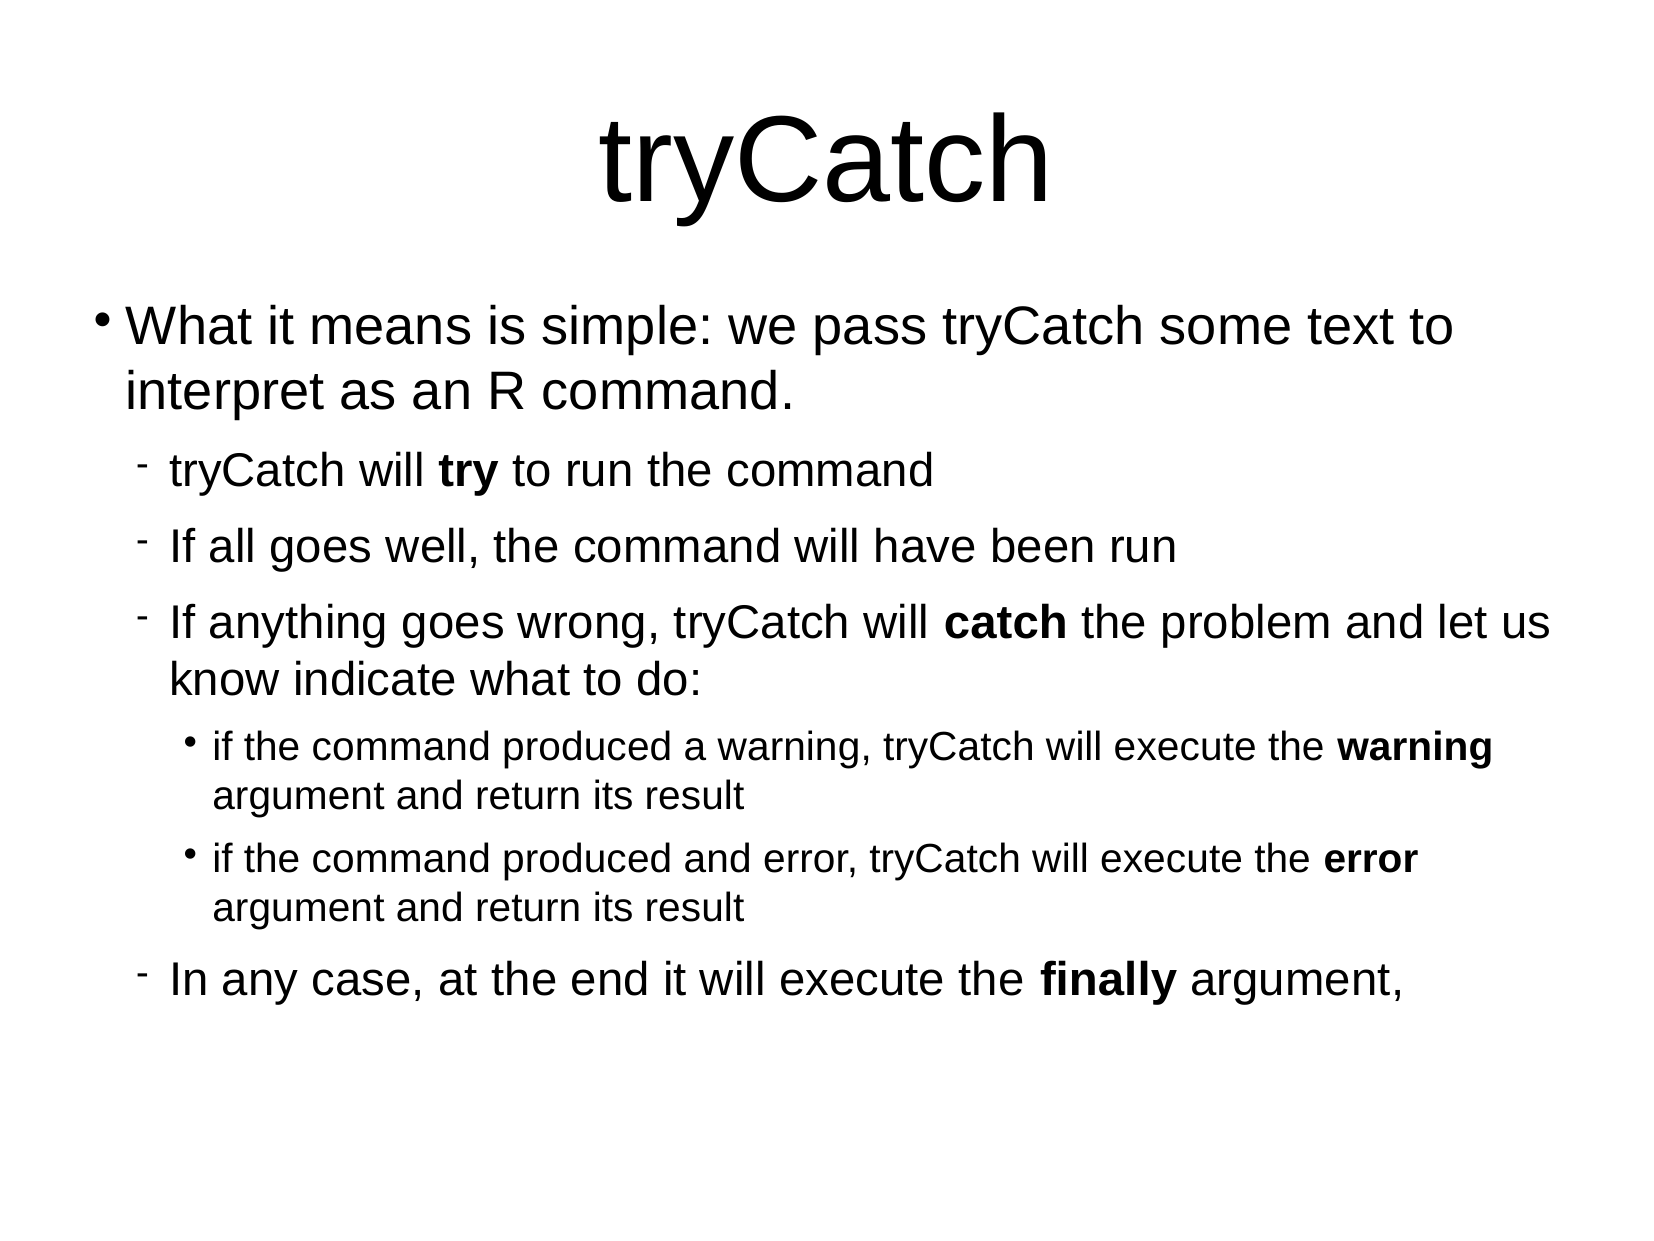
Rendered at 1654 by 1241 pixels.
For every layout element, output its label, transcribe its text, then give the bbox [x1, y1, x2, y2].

text_box tryCatch [82, 49, 1571, 257]
text_box What it means is simple: we pass tryCatch some text to interpret as an R command. tryCatch will try to run the command If all goes well, the command will have been run If anything goes wrong, tryCatch will catch the problem and let us know indicate what to do: if the command produced a warning, tryCatch will execute the warning argument and return its result if the command produced and error, tryCatch will execute the error argument and return its result In any case, at the end it will execute the finally argument, [82, 290, 1571, 1010]
